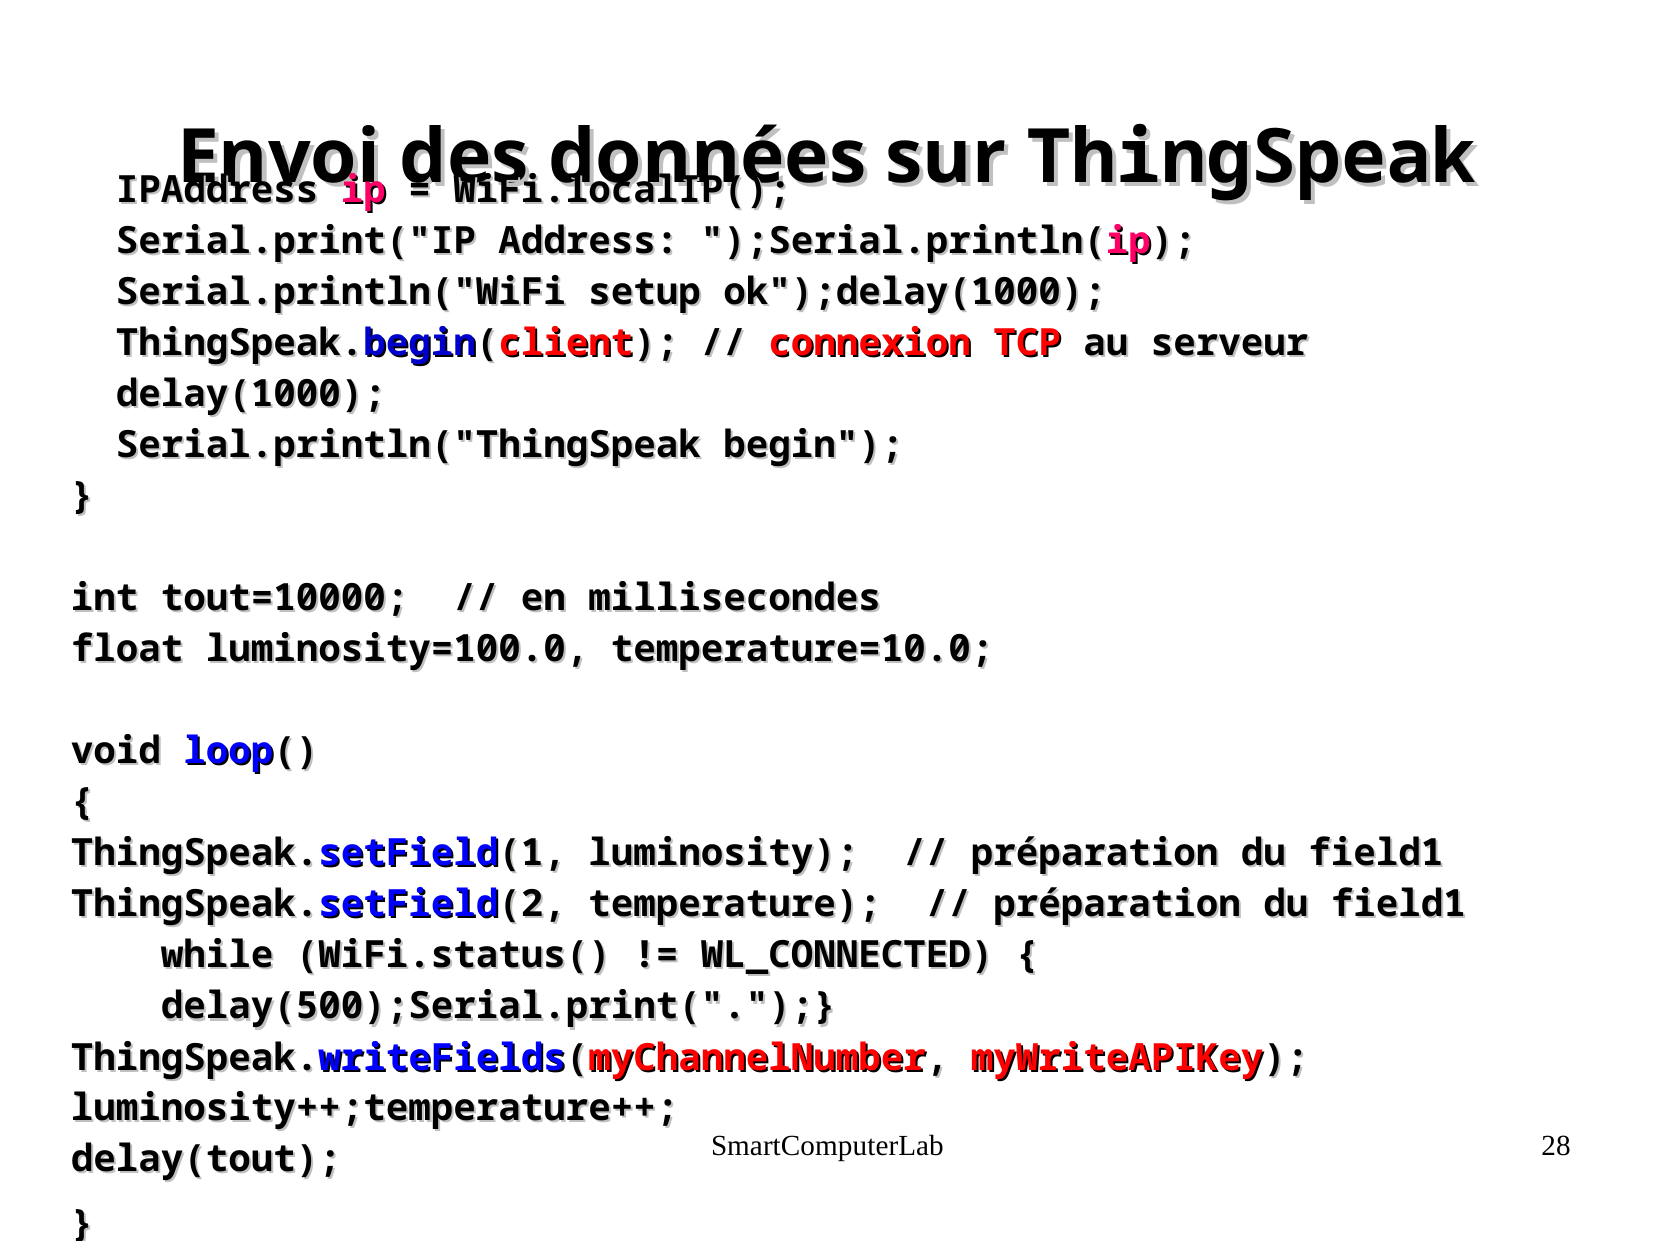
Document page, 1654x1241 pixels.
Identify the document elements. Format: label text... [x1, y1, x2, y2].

subtitle [372, 188, 378, 198]
subtitle [82, 129, 1571, 208]
title Envoi des données sur ThingSpeak [82, 49, 1571, 129]
text_box IPAddress ip = WiFi.localIP(); Serial.print("IP Address: ");Serial.println(ip); Serial.println("WiFi setup ok");delay(1000); ThingSpeak.begin(client); // connexion TCP au serveur delay(1000); Serial.println("ThingSpeak begin"); } int tout=10000; // en millisecondes float luminosity=100.0, temperature=10.0; void loop() { ThingSpeak.setField(1, luminosity); // préparation du field1 ThingSpeak.setField(2, temperature); // préparation du field1 while (WiFi.status() != WL_CONNECTED) { delay(500);Serial.print(".");} ThingSpeak.writeFields(myChannelNumber, myWriteAPIKey); luminosity++;temperature++; delay(tout); } [70, 208, 1571, 1206]
